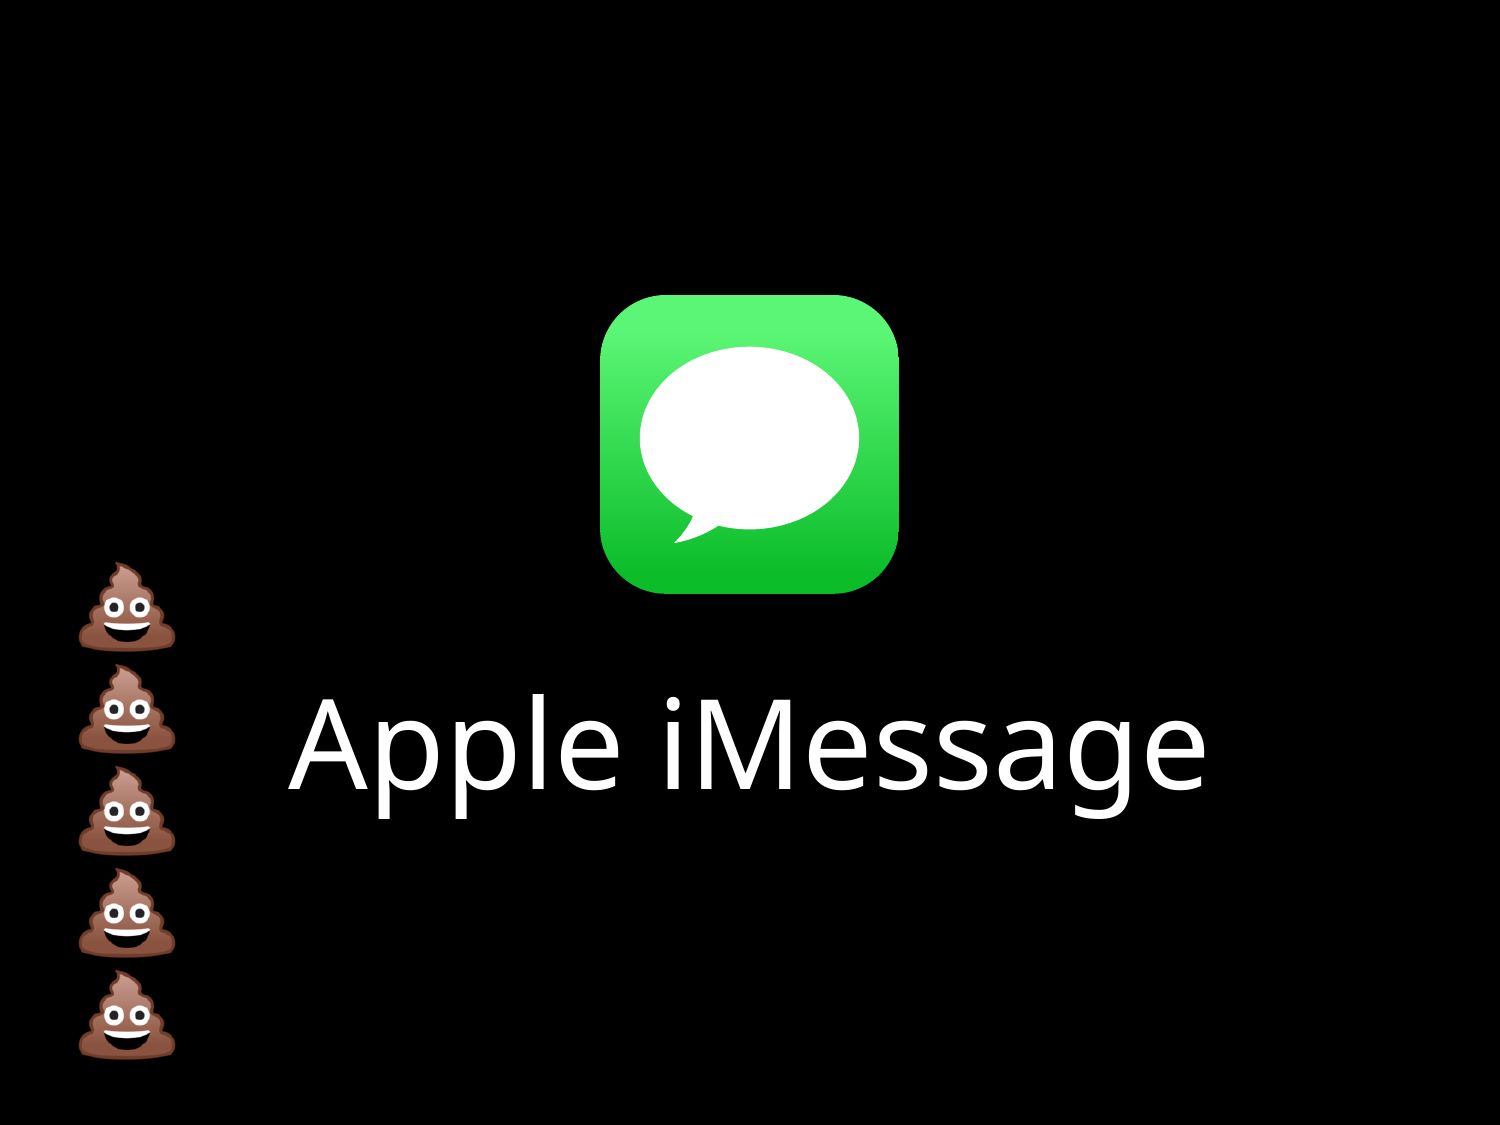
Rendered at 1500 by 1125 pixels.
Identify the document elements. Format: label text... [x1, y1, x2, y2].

title Apple iMessage [178, 668, 1388, 824]
picture [599, 294, 900, 595]
picture [75, 551, 178, 1062]
